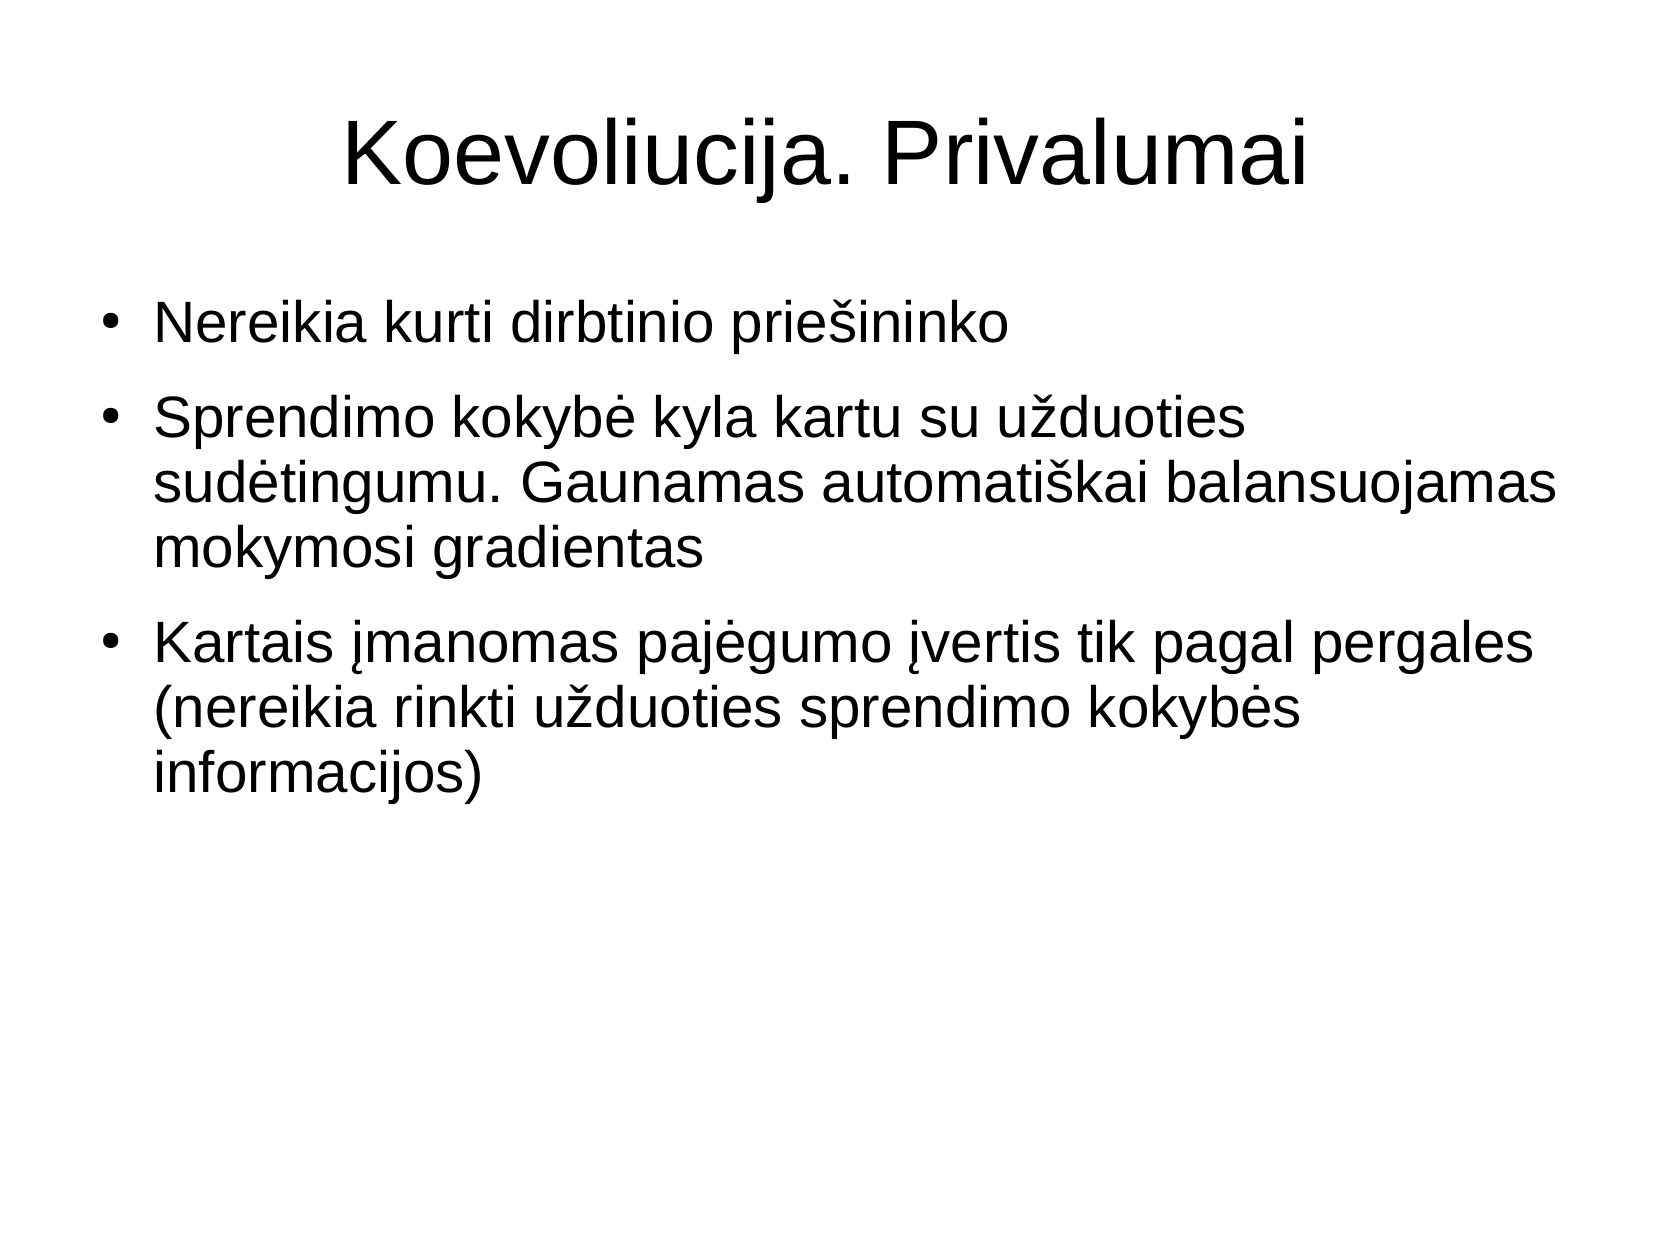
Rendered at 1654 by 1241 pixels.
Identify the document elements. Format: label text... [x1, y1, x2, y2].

title Koevoliucija. Privalumai [82, 49, 1571, 257]
list Nereikia kurti dirbtinio priešininko Sprendimo kokybė kyla kartu su užduoties sudėtingumu. Gaunamas automatiškai balansuojamas mokymosi gradientas Kartais įmanomas pajėgumo įvertis tik pagal pergales (nereikia rinkti užduoties sprendimo kokybės informacijos) [82, 290, 1571, 1010]
